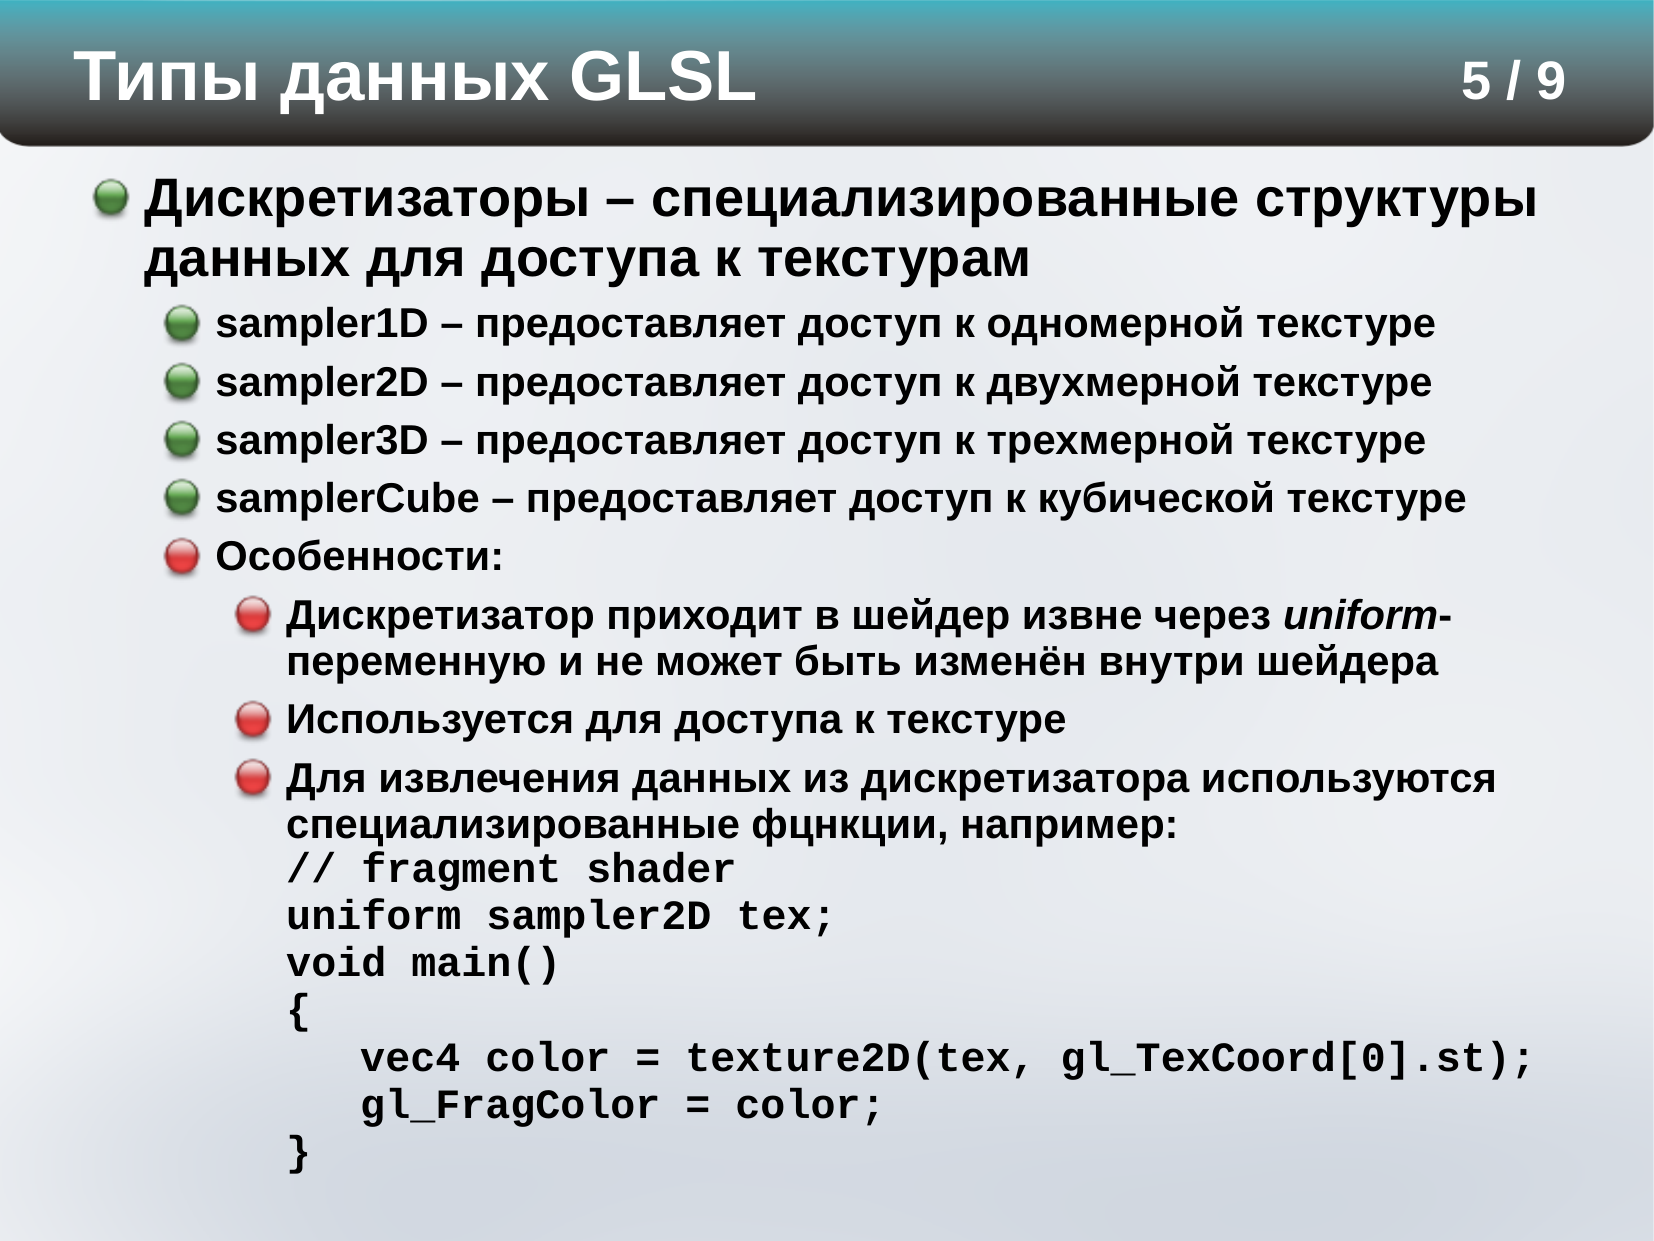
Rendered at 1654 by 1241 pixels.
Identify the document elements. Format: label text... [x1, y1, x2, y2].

text_box Дискретизаторы – специализированные структуры данных для доступа к текстурам sampler1D – предоставляет доступ к одномерной текстуре sampler2D – предоставляет доступ к двухмерной текстуре sampler3D – предоставляет доступ к трехмерной текстуре samplerCube – предоставляет доступ к кубической текстуре Особенности: Дискретизатор приходит в шейдер извне через uniform-переменную и не может быть изменён внутри шейдера Используется для доступа к текстуре Для извлечения данных из дискретизатора используются специализированные фцнкции, например: // fragment shader uniform sampler2D tex; void main() { vec4 color = texture2D(tex, gl_TexCoord[0].st); gl_FragColor = color; } [70, 159, 1625, 1186]
picture [0, 0, 1654, 1241]
text_box <номер> / 9 [1446, 42, 1654, 179]
text_box Типы данных GLSL [59, 29, 1418, 124]
